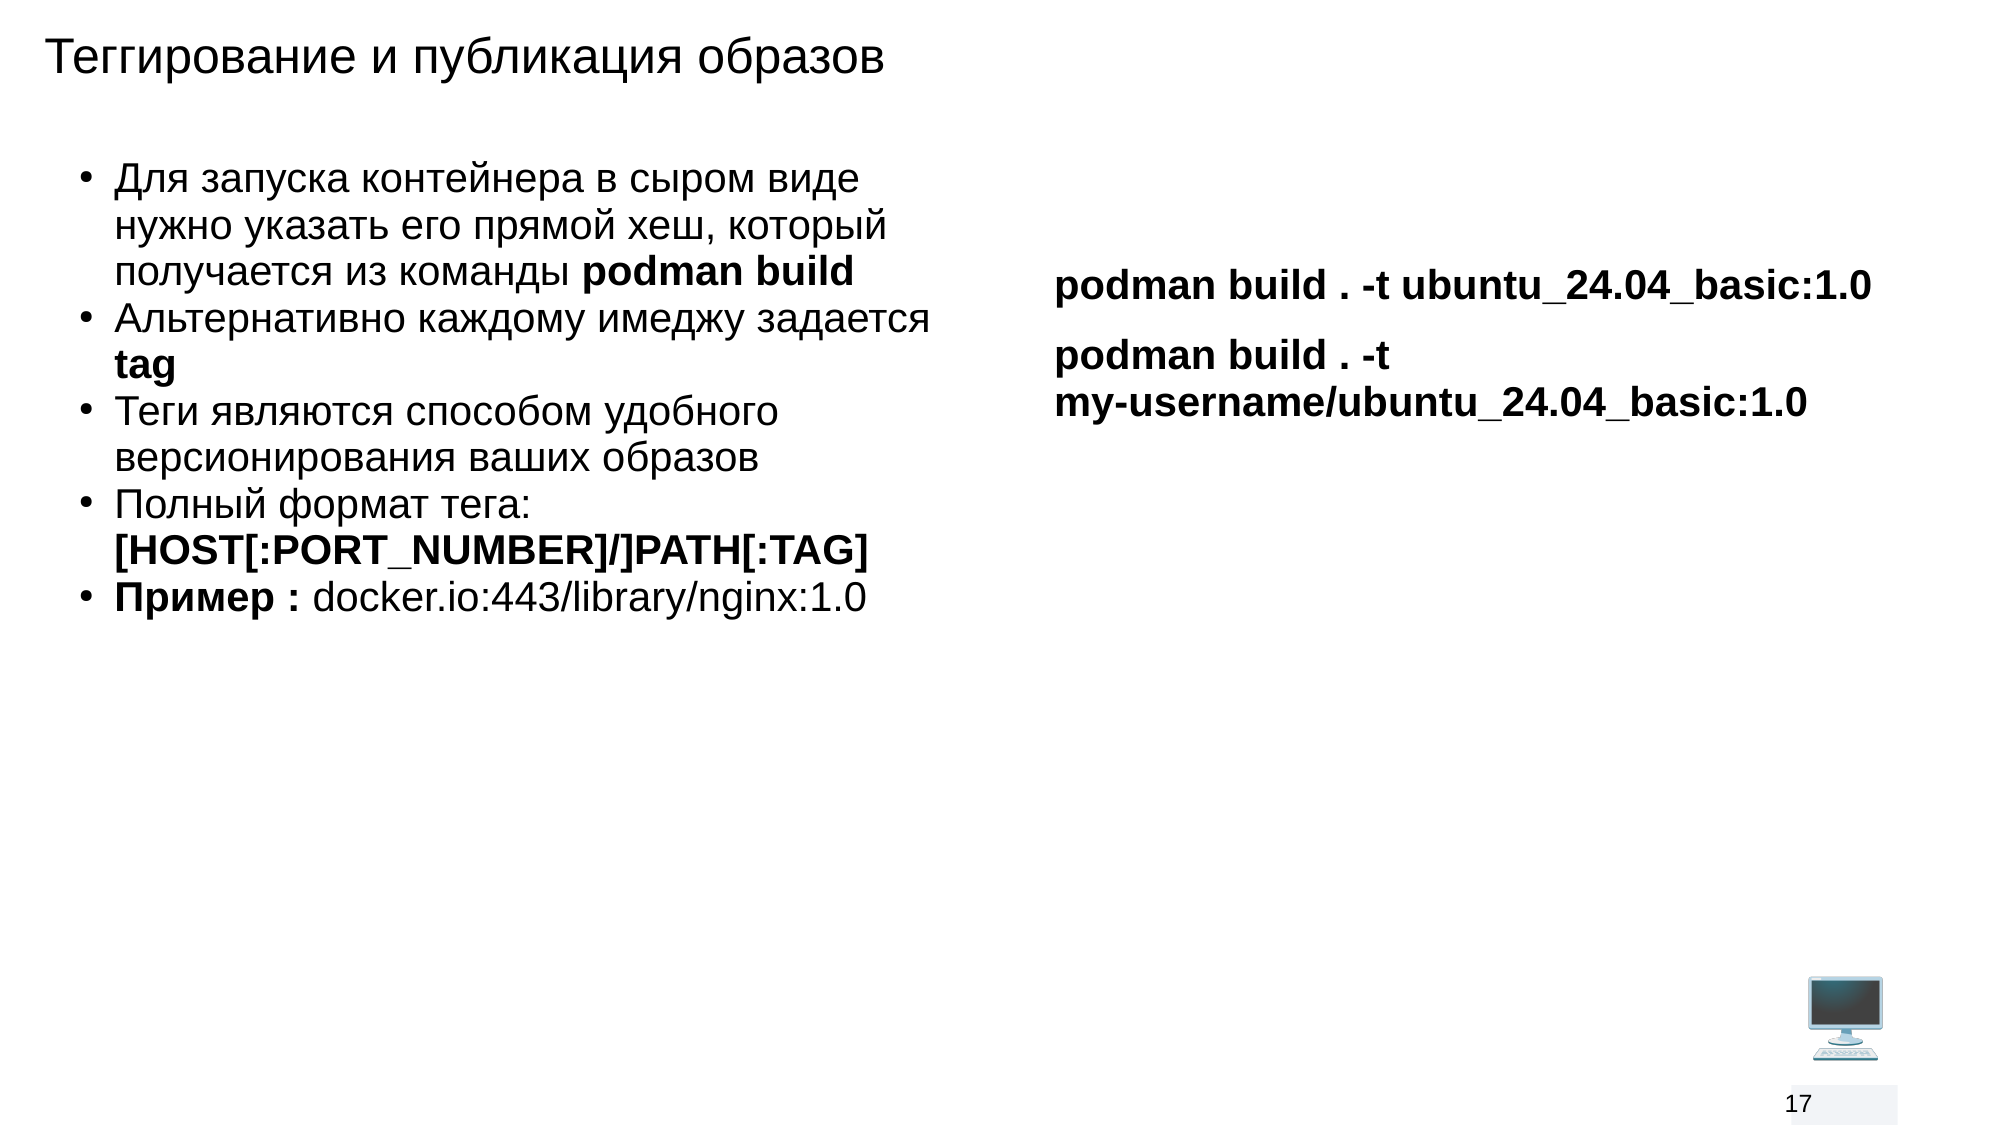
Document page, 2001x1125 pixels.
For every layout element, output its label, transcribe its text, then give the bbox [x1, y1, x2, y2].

text_box podman build . -t my-username/ubuntu_24.04_basic:1.0 [1003, 324, 1915, 619]
text_box Теггирование и публикация образов [29, 21, 1595, 92]
picture [1801, 974, 1890, 1063]
text_box <number> [1769, 1082, 1914, 1125]
text_box Для запуска контейнера в сыром виде нужно указать его прямой хеш, который получается из команды podman build Альтернативно каждому имеджу задается tag Теги являются способом удобного версионирования ваших образов Полный формат тега: [HOST[:PORT_NUMBER]/]PATH[:TAG] Пример : docker.io:443/library/nginx:1.0 [64, 147, 975, 767]
text_box podman build . -t ubuntu_24.04_basic:1.0 [1003, 254, 1915, 324]
